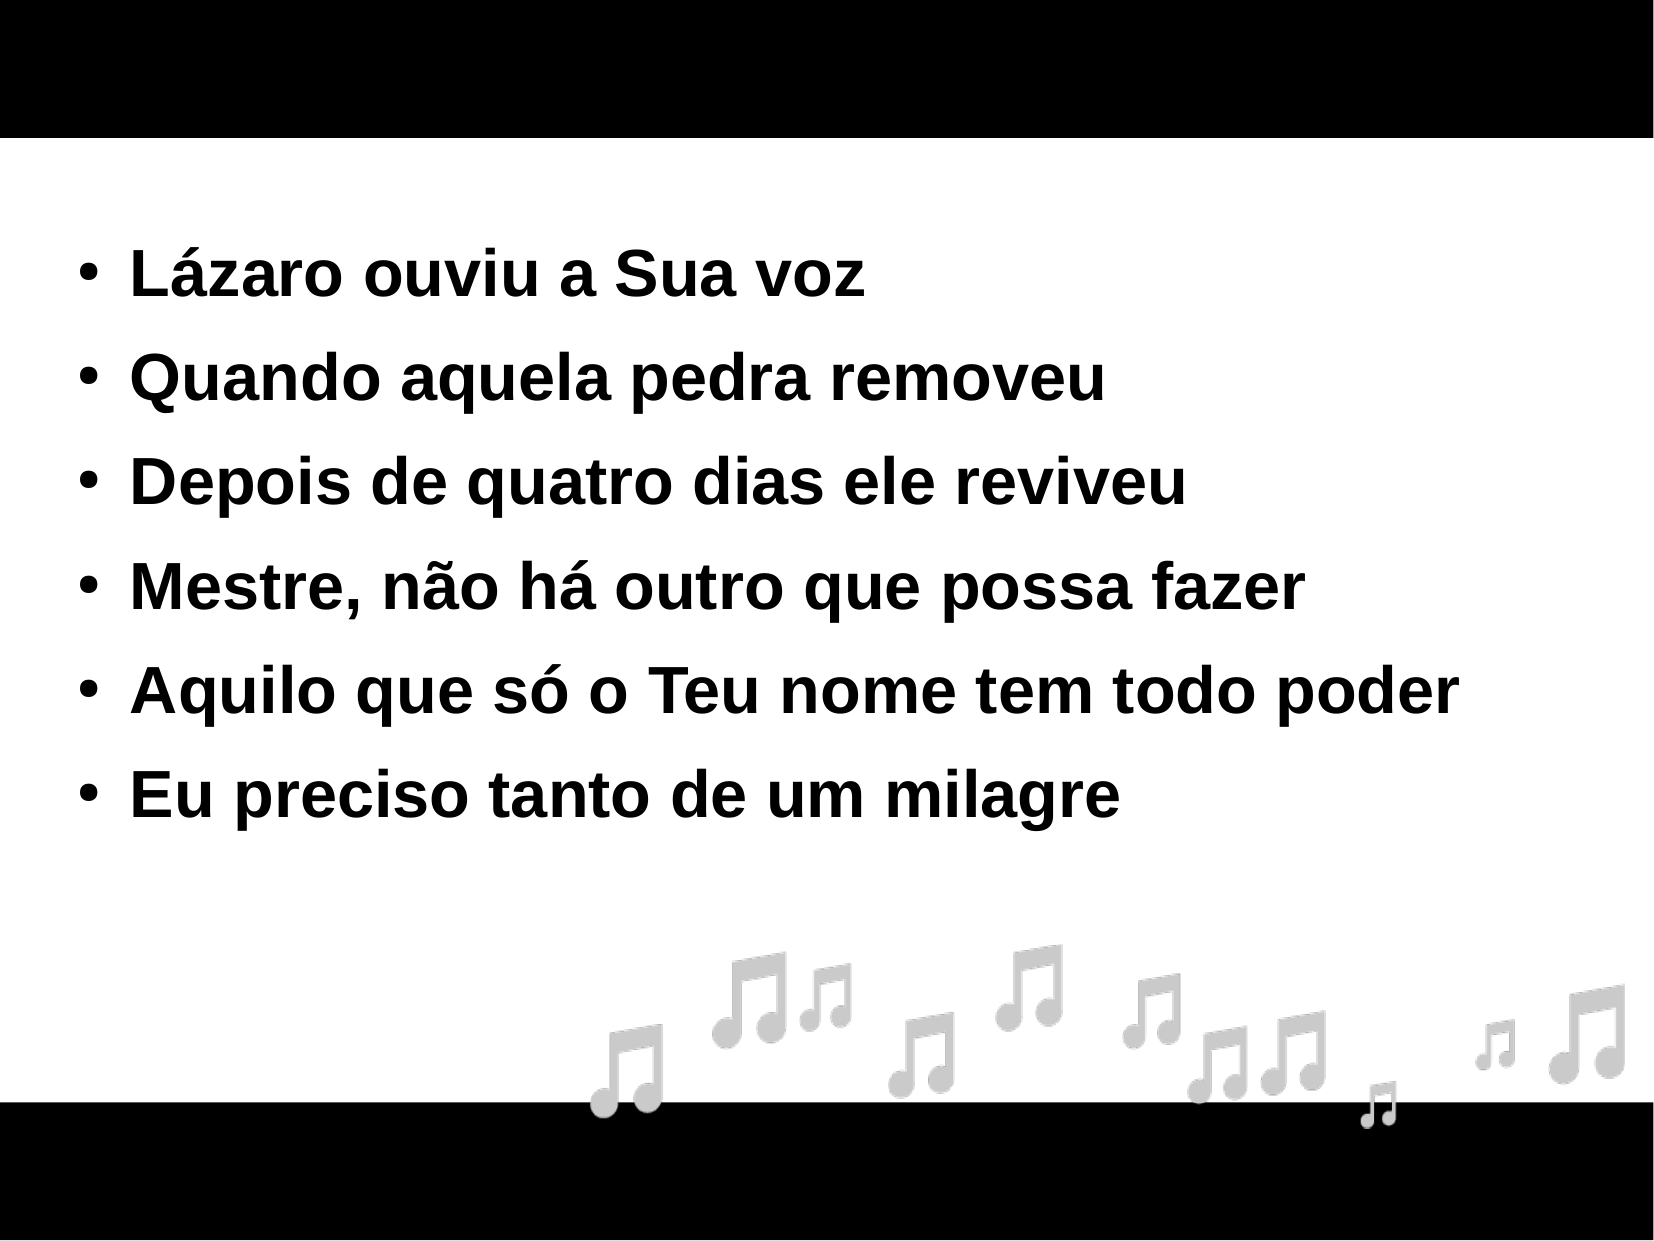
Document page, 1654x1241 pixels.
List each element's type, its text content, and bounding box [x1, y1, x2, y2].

list Lázaro ouviu a Sua voz Quando aquela pedra removeu Depois de quatro dias ele reviveu Mestre, não há outro que possa fazer Aquilo que só o Teu nome tem todo poder Eu preciso tanto de um milagre [59, 236, 1595, 1024]
